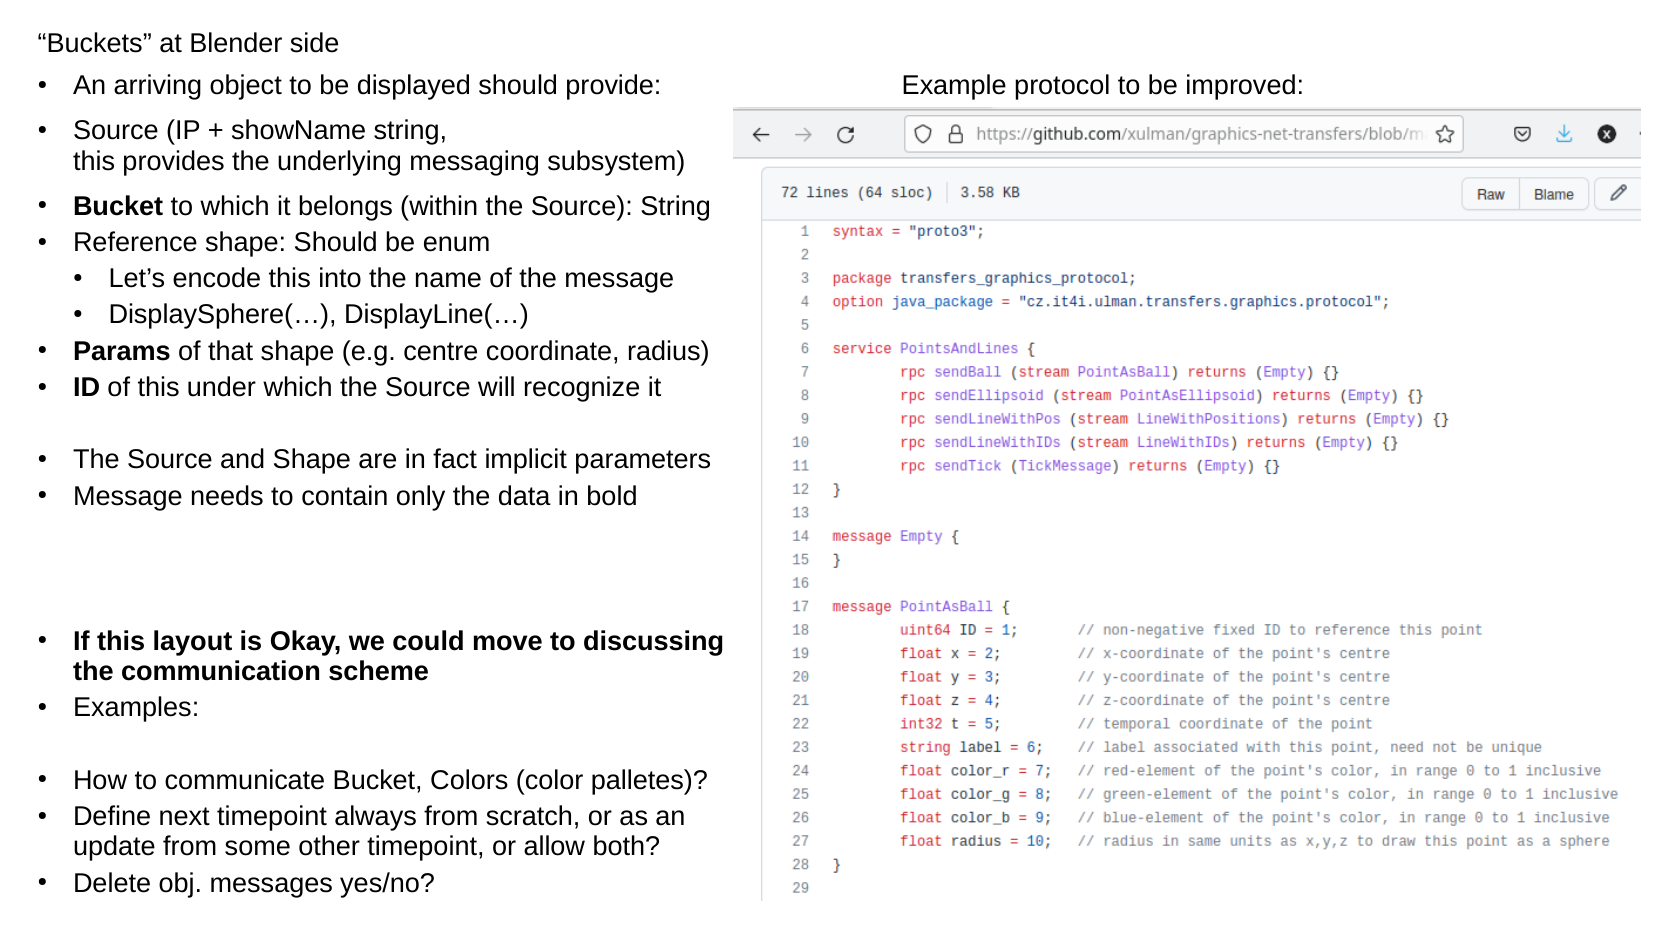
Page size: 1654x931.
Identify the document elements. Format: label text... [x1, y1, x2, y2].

text_box “Buckets” at Blender side An arriving object to be displayed should provide: Example protocol to be improved: Source (IP + showName string, this provides the underlying messaging subsystem) Bucket to which it belongs (within the Source): String Reference shape: Should be enum Let’s encode this into the name of the message DisplaySphere(…), DisplayLine(…) Params of that shape (e.g. centre coordinate, radius) ID of this under which the Source will recognize it The Source and Shape are in fact implicit parameters Message needs to contain only the data in bold If this layout is Okay, we could move to discussing the communication scheme Examples: How to communicate Bucket, Colors (color palletes)? Define next timepoint always from scratch, or as an update from some other timepoint, or allow both? Delete obj. messages yes/no? [22, 20, 1641, 931]
picture [733, 107, 1641, 901]
